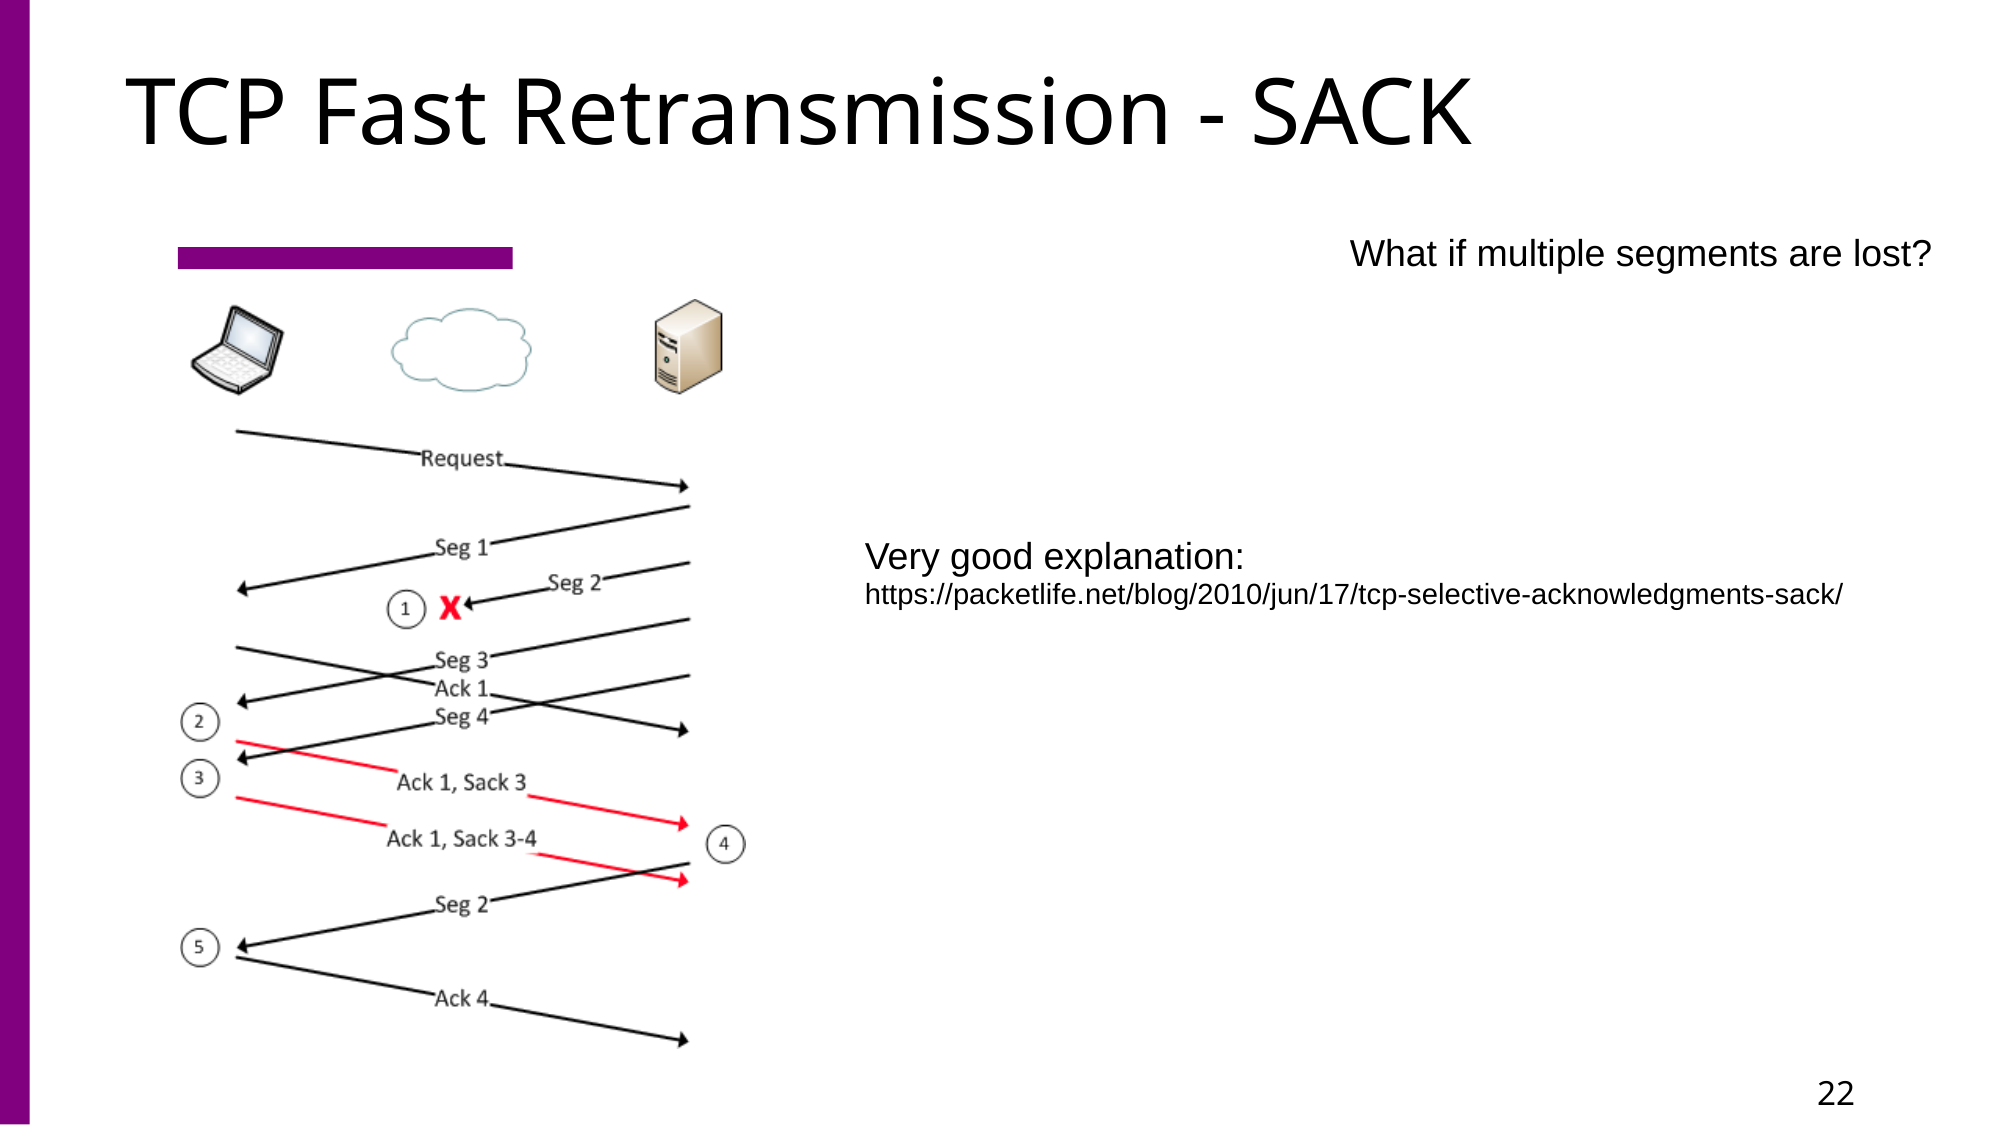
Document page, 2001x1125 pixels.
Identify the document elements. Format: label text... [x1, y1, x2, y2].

picture [180, 299, 746, 1049]
text_box Very good explanation: https://packetlife.net/blog/2010/jun/17/tcp-selective-acknowledgments-sack/ [850, 528, 1861, 618]
text_box What if multiple segments are lost? [1335, 224, 1949, 282]
title TCP Fast Retransmission - SACK [74, 28, 1775, 189]
